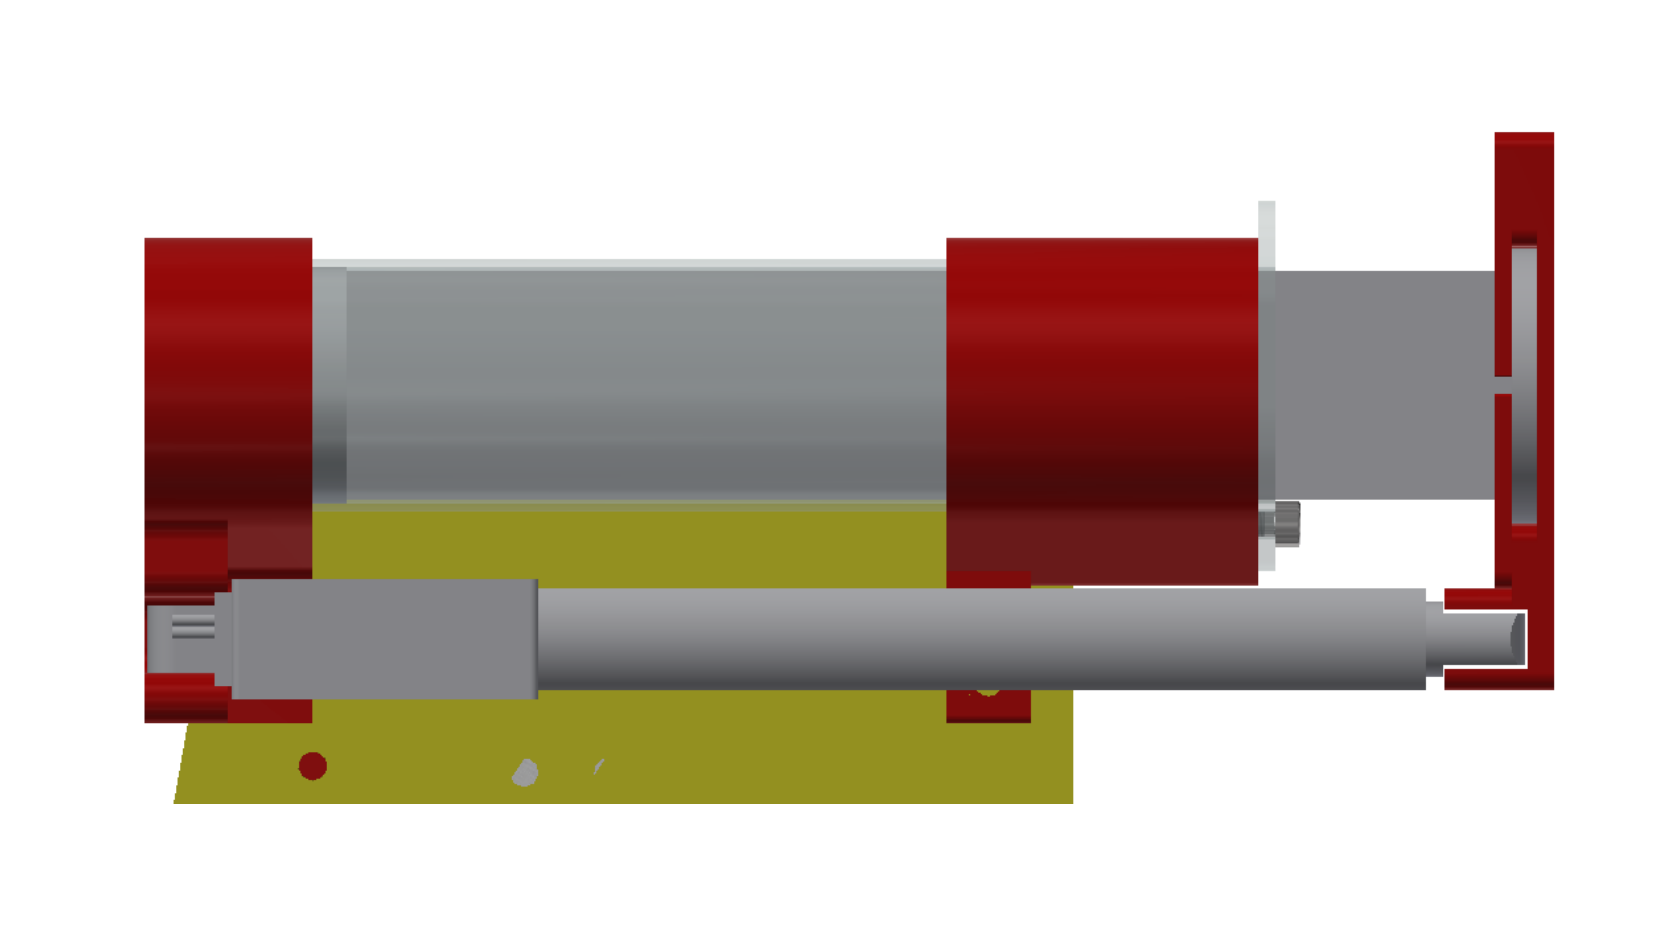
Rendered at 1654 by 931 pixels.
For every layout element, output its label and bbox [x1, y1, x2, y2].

picture [2, 82, 1654, 804]
